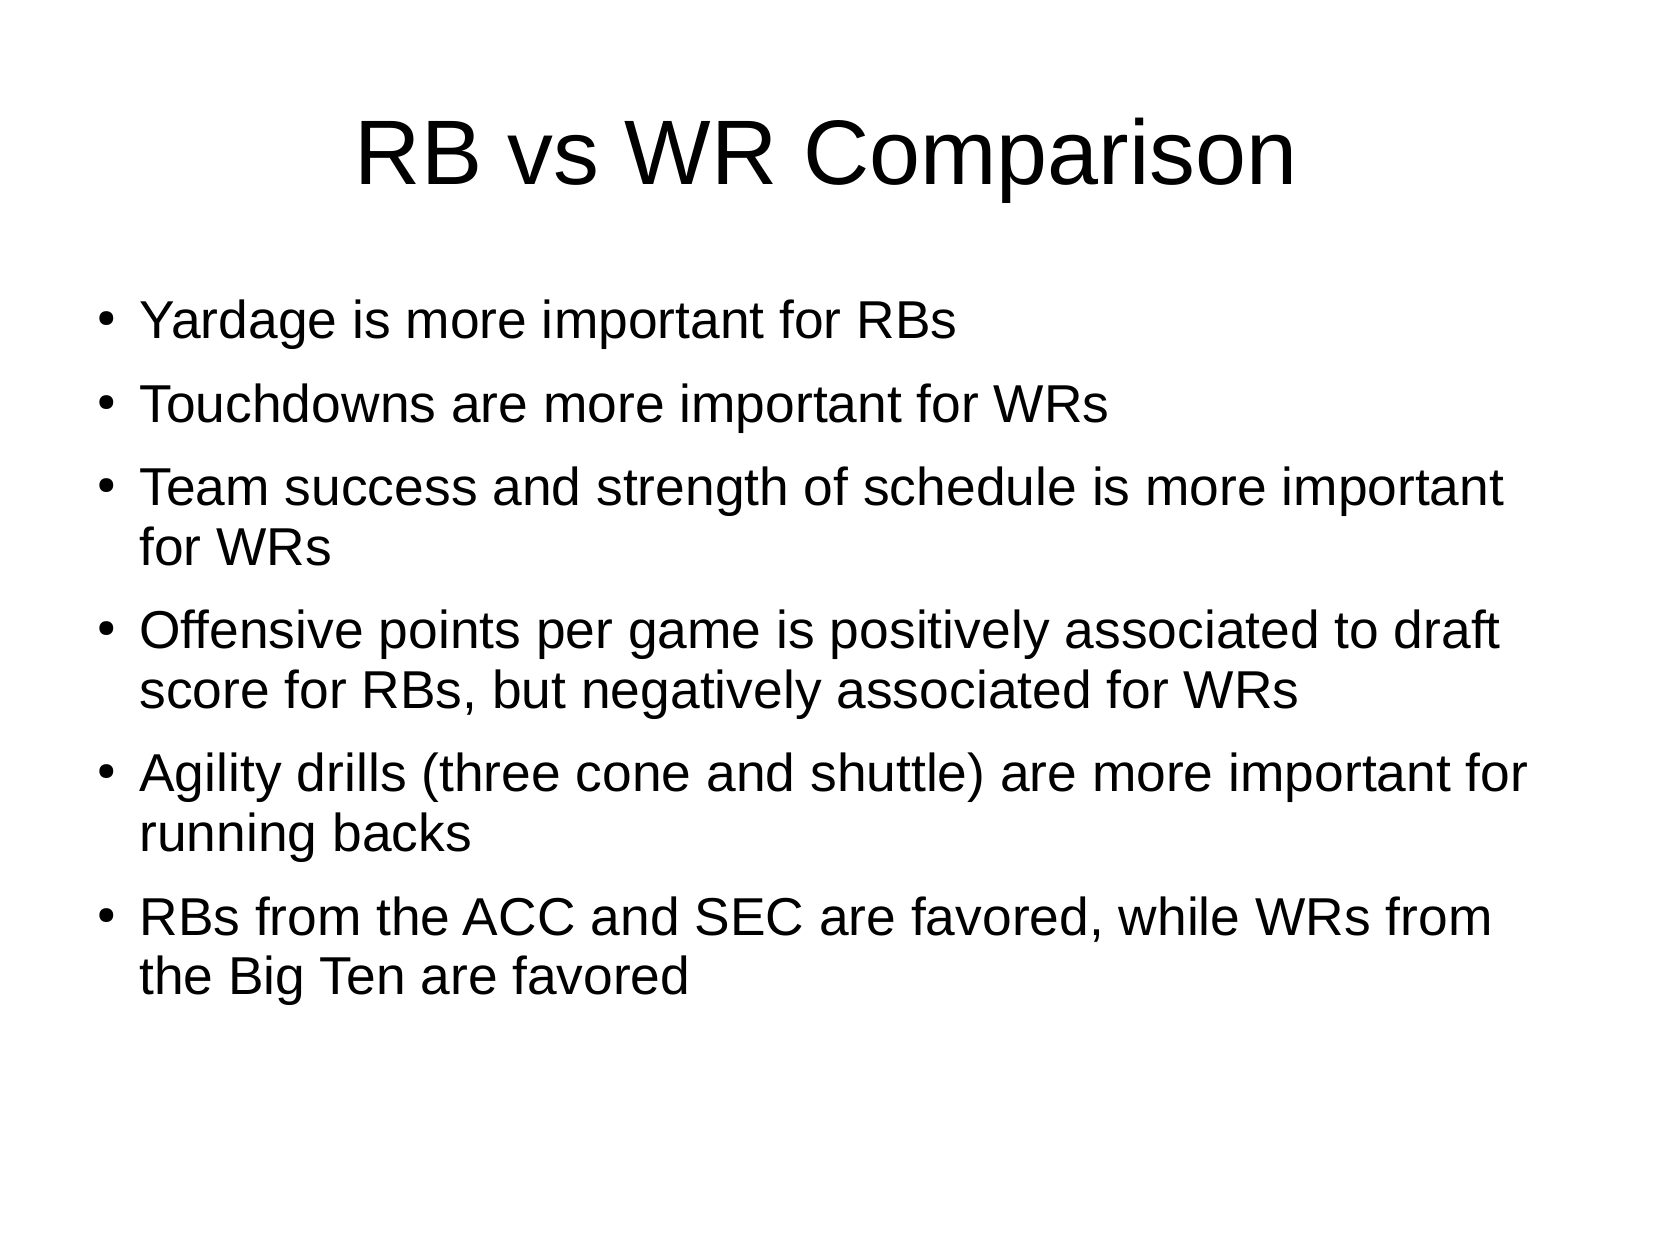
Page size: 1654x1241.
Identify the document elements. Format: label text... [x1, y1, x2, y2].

list Yardage is more important for RBs Touchdowns are more important for WRs Team success and strength of schedule is more important for WRs Offensive points per game is positively associated to draft score for RBs, but negatively associated for WRs Agility drills (three cone and shuttle) are more important for running backs RBs from the ACC and SEC are favored, while WRs from the Big Ten are favored [82, 290, 1571, 1010]
title RB vs WR Comparison [82, 49, 1571, 257]
